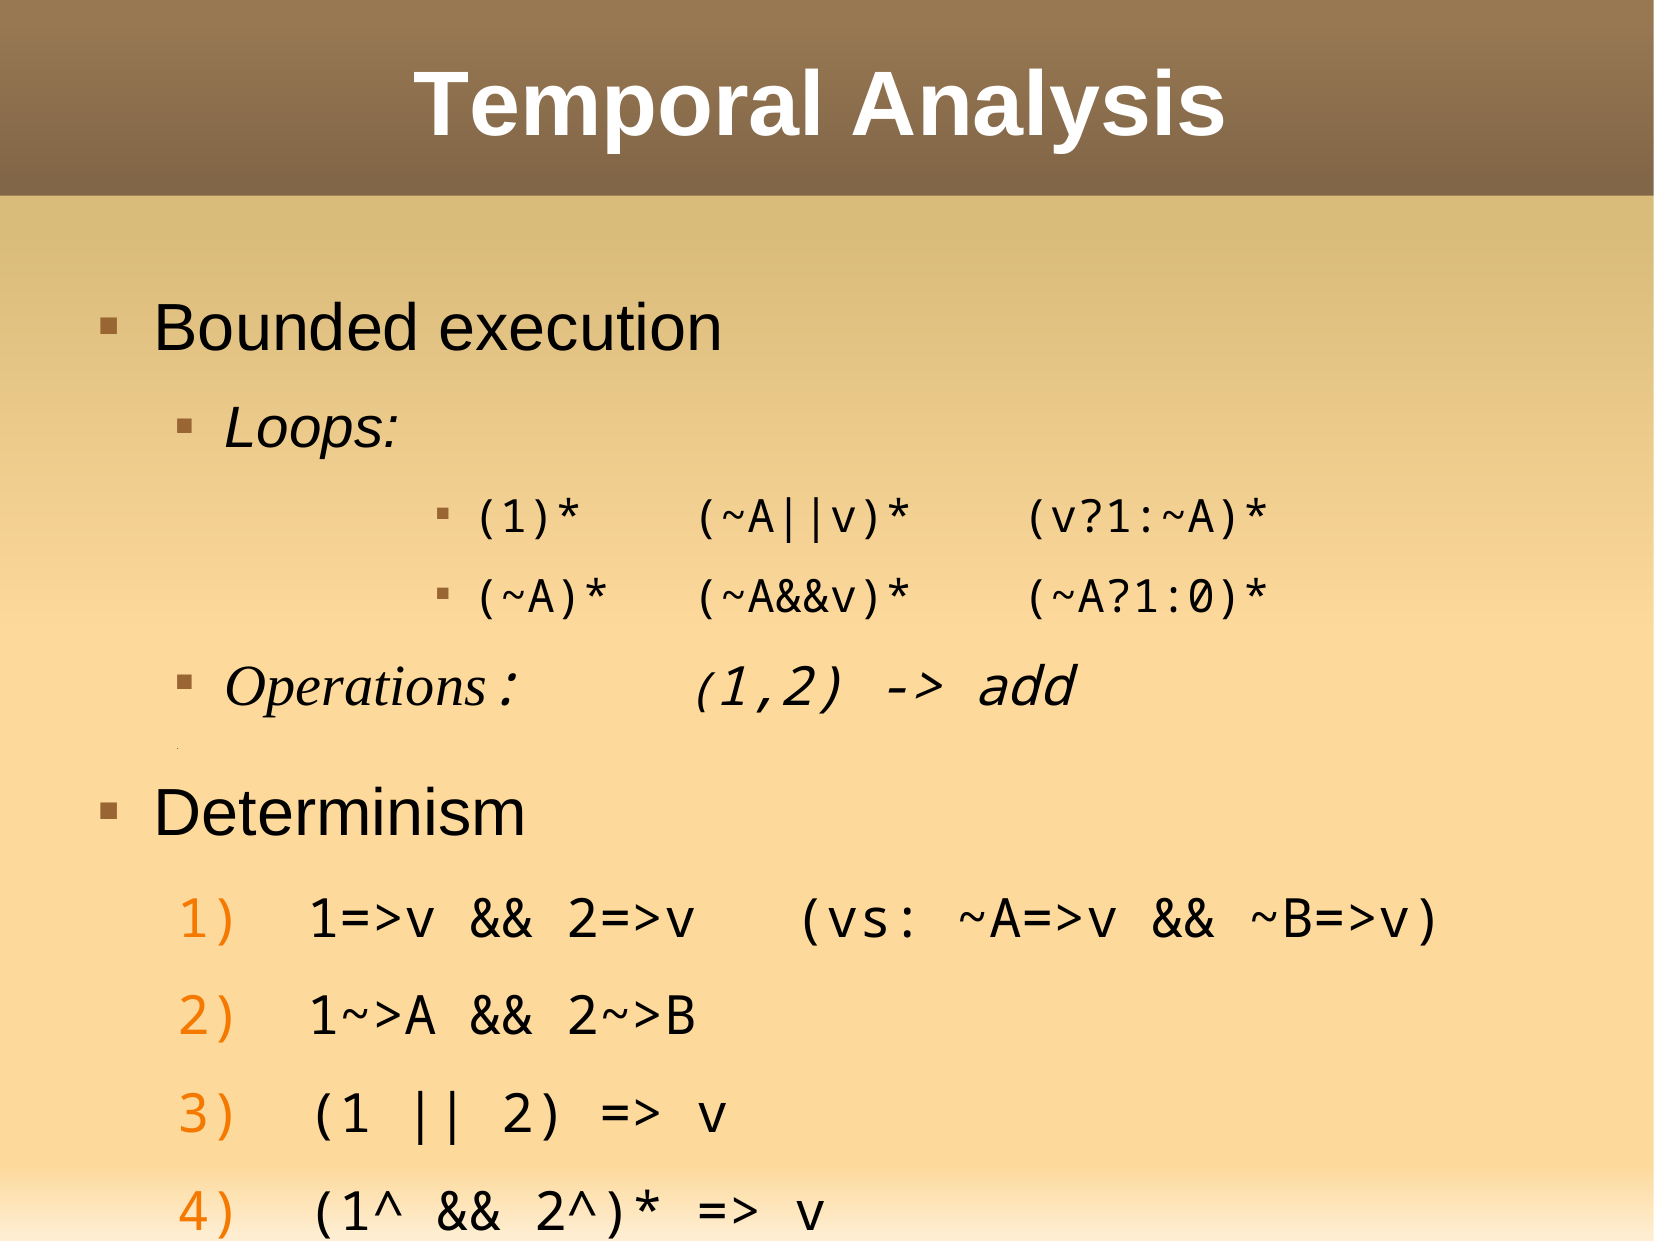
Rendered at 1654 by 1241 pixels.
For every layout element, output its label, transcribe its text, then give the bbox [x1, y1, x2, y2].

title Temporal Analysis [76, 0, 1565, 208]
picture [0, 0, 1654, 1241]
list Bounded execution Loops: (1)* (~A||v)* (v?1:~A)* (~A)* (~A&&v)* (~A?1:0)* Operations: (1,2) -> add Determinism 1=>v && 2=>v (vs: ~A=>v && ~B=>v) 1~>A && 2~>B (1 || 2) => v (1^ && 2^)* => v [82, 290, 1571, 1176]
